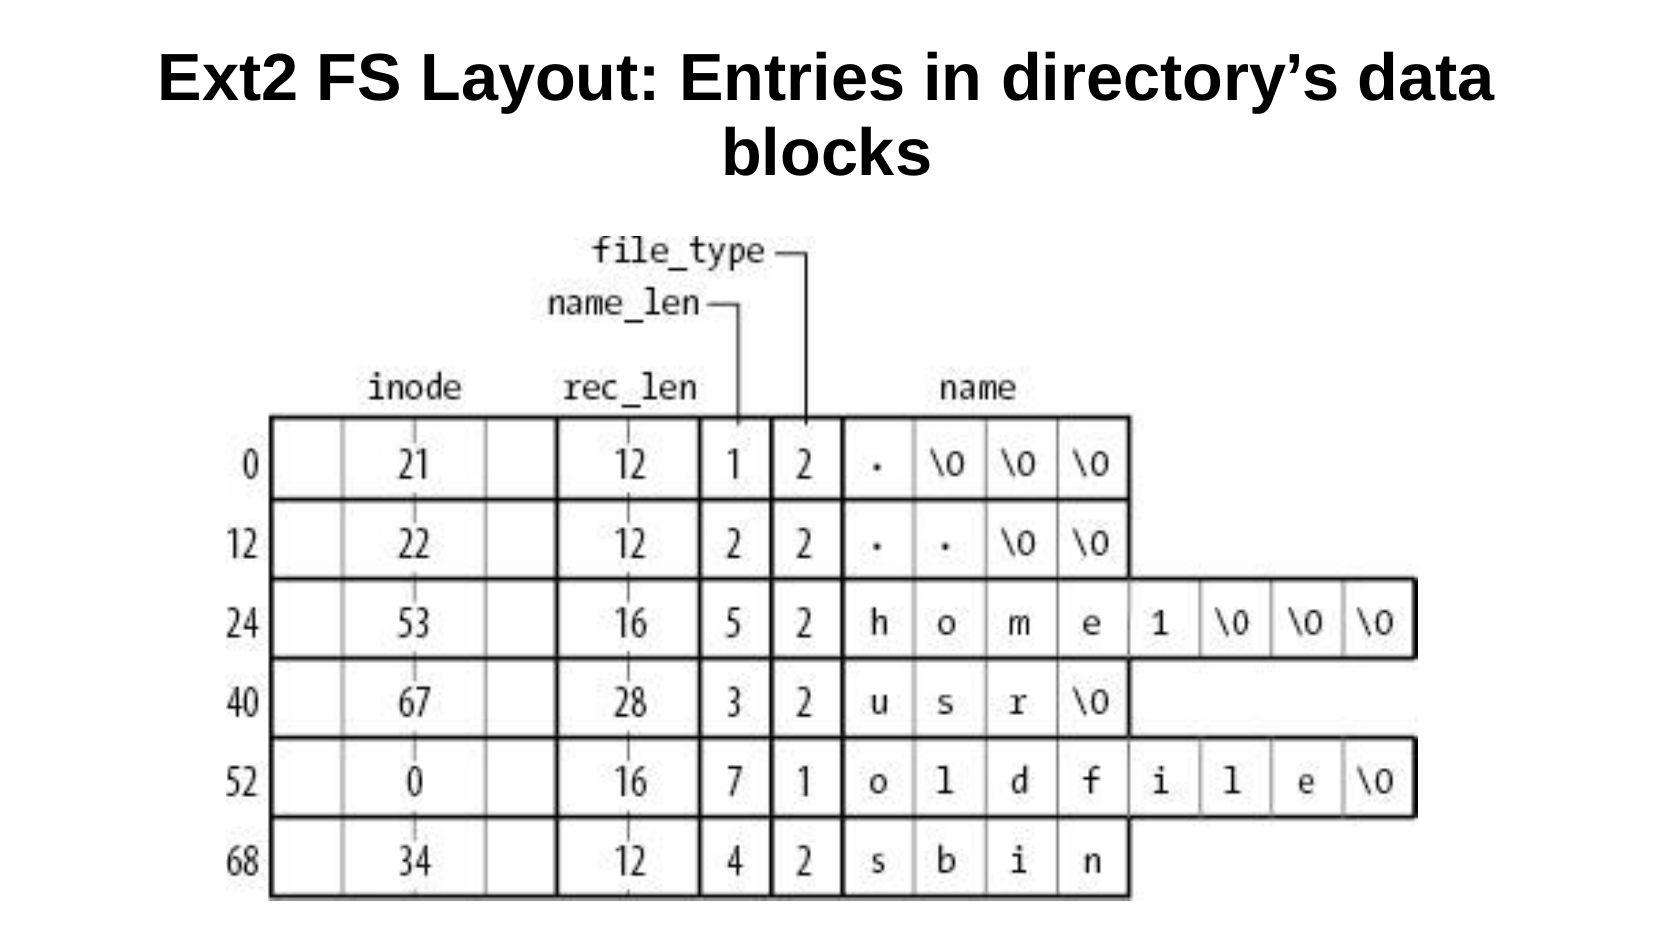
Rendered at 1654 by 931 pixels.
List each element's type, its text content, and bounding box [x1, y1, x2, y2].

picture [226, 236, 1418, 901]
title Ext2 FS Layout: Entries in directory’s data blocks [82, 37, 1571, 193]
